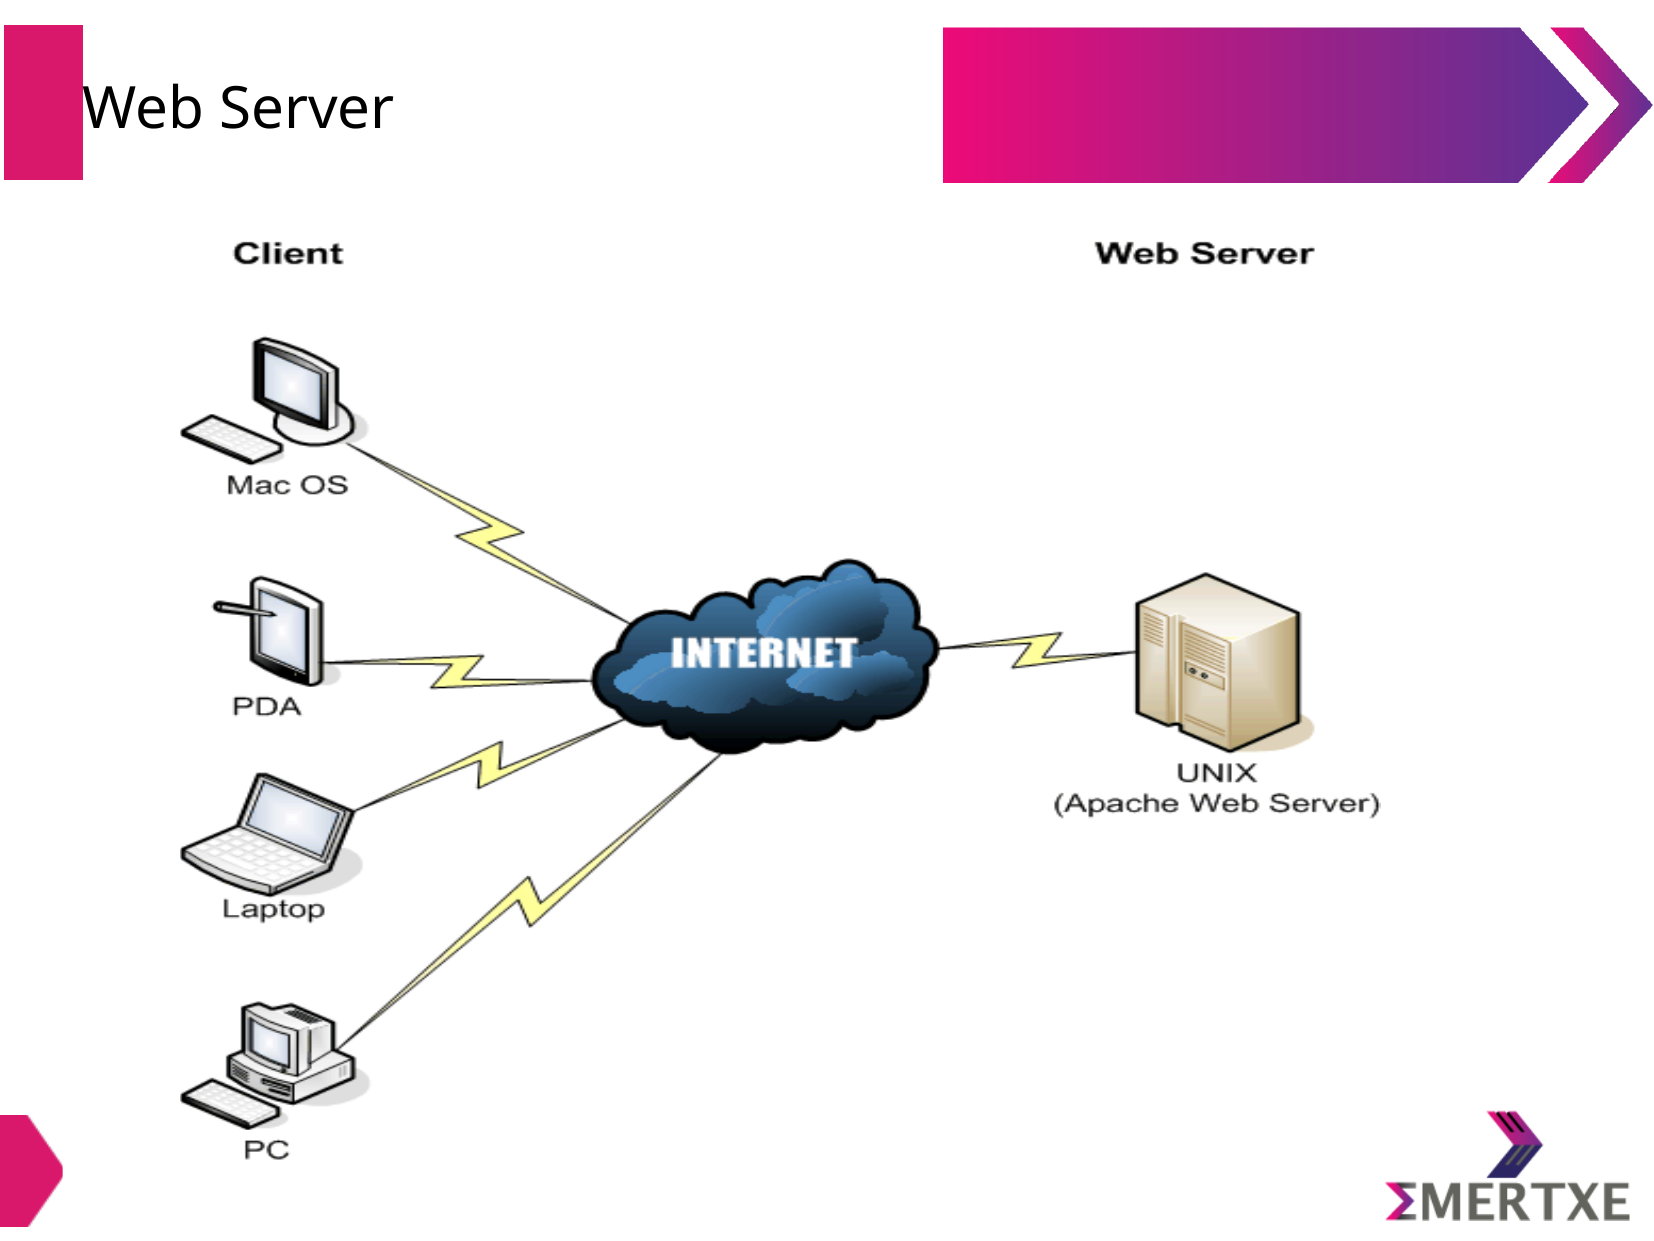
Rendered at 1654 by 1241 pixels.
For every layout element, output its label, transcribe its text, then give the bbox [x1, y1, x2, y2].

picture [1385, 1107, 1631, 1221]
title Web Server [82, 2, 1571, 210]
picture [1571, 27, 1653, 183]
picture [180, 233, 1381, 1166]
